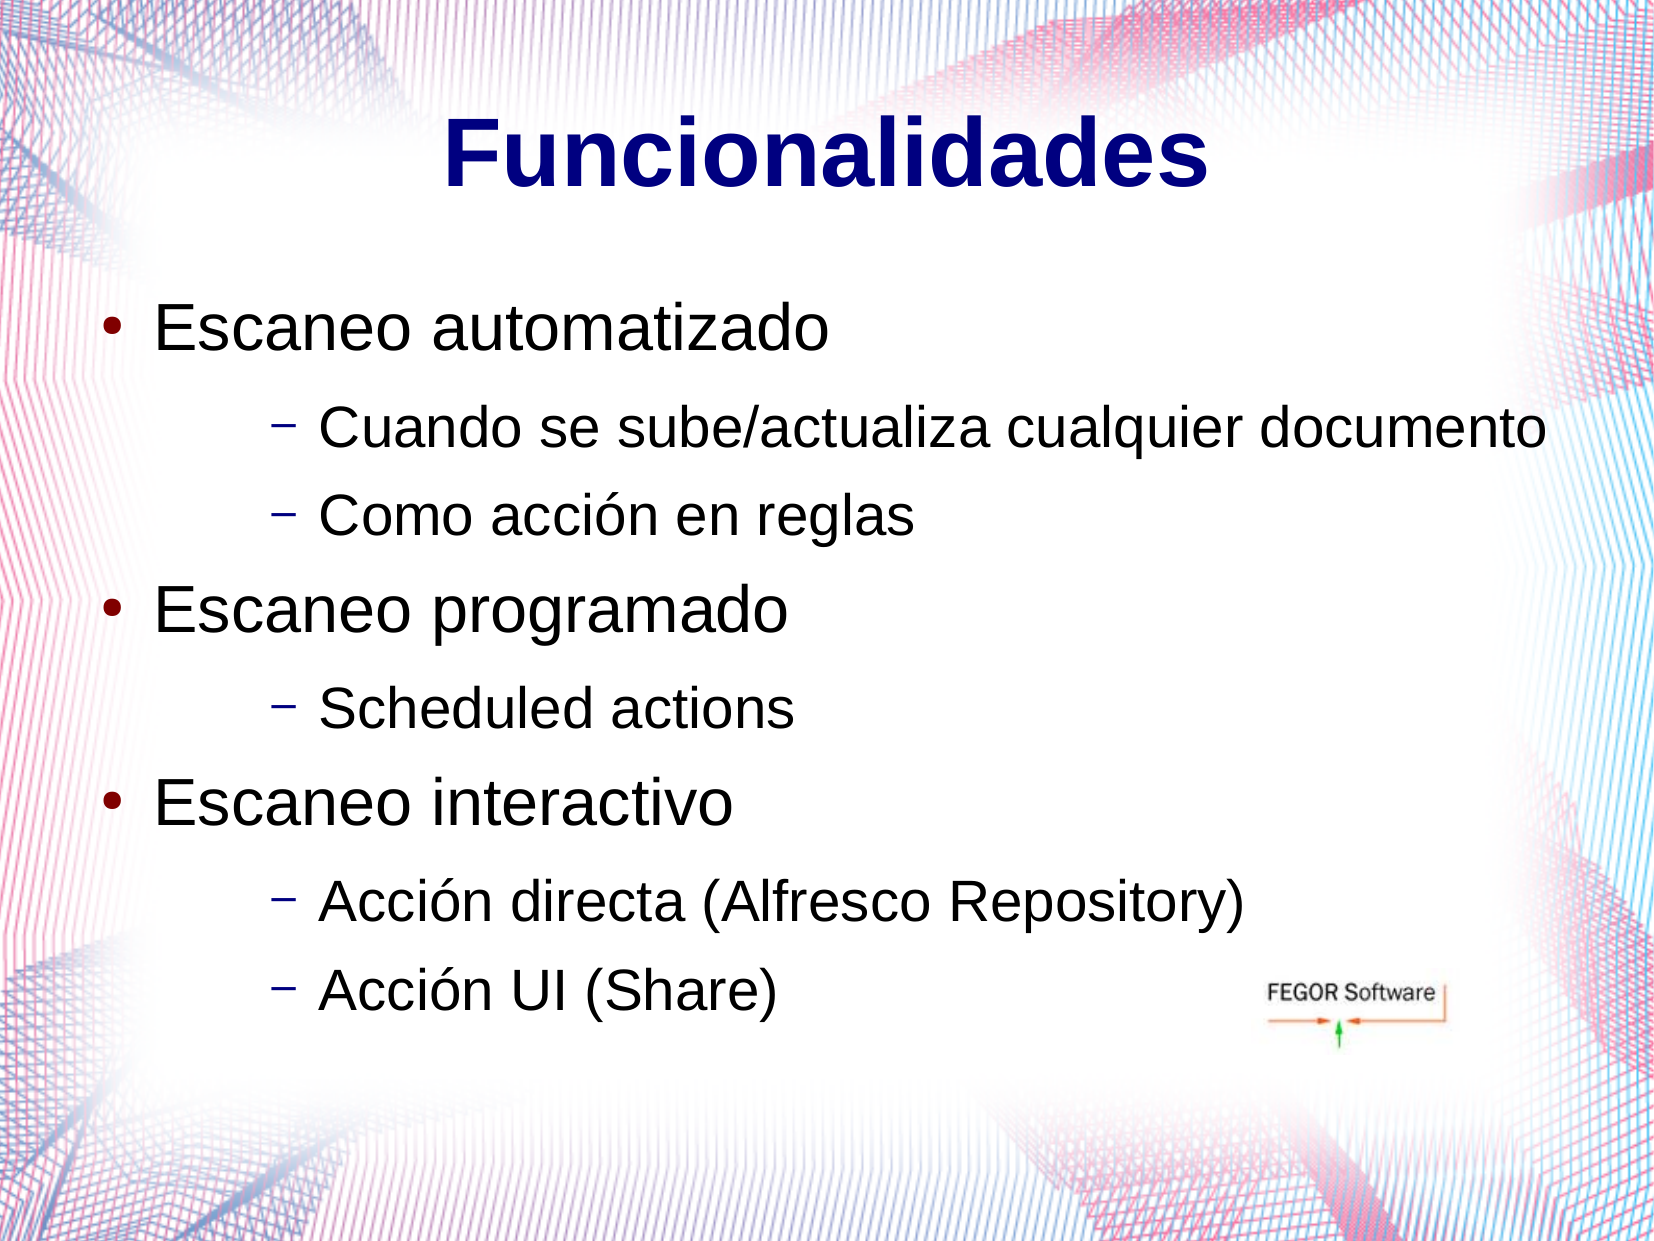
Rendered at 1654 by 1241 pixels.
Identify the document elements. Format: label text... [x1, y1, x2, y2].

list Escaneo automatizado Cuando se sube/actualiza cualquier documento Como acción en reglas Escaneo programado Scheduled actions Escaneo interactivo Acción directa (Alfresco Repository) Acción UI (Share) [82, 290, 1571, 1109]
title Funcionalidades [82, 49, 1571, 257]
picture [0, 0, 1654, 1241]
